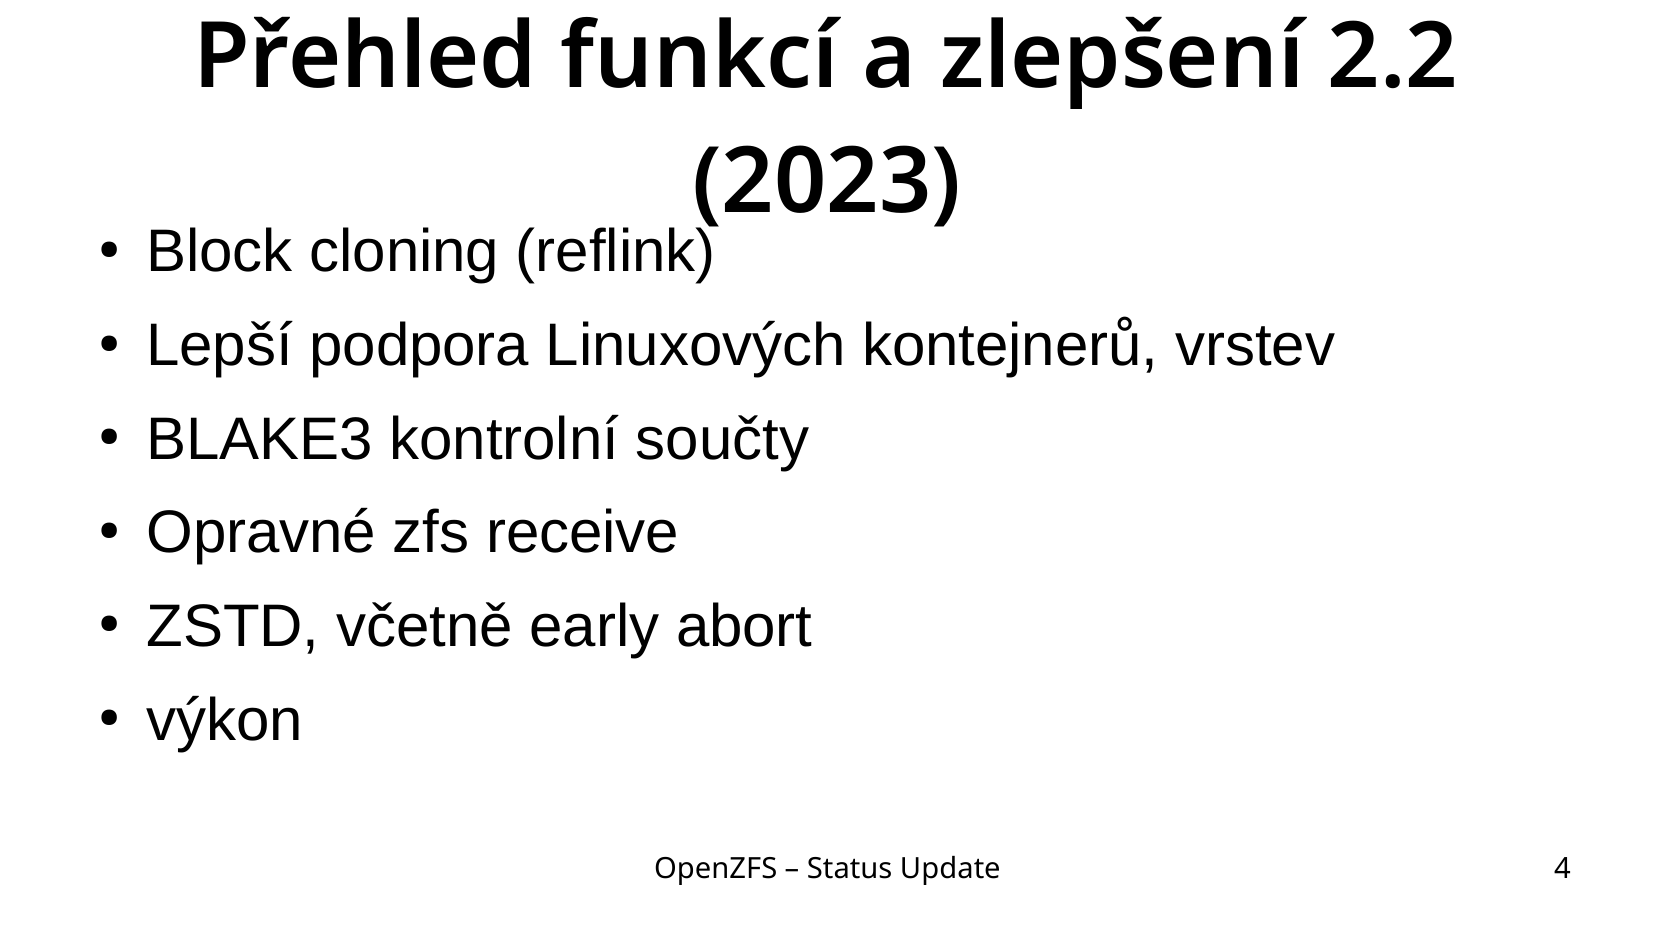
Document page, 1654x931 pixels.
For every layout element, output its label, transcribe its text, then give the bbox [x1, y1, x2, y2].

title Přehled funkcí a zlepšení 2.2 (2023) [82, 37, 1571, 193]
list Block cloning (reflink) Lepší podpora Linuxových kontejnerů, vrstev BLAKE3 kontrolní součty Opravné zfs receive ZSTD, včetně early abort výkon [82, 217, 1571, 758]
